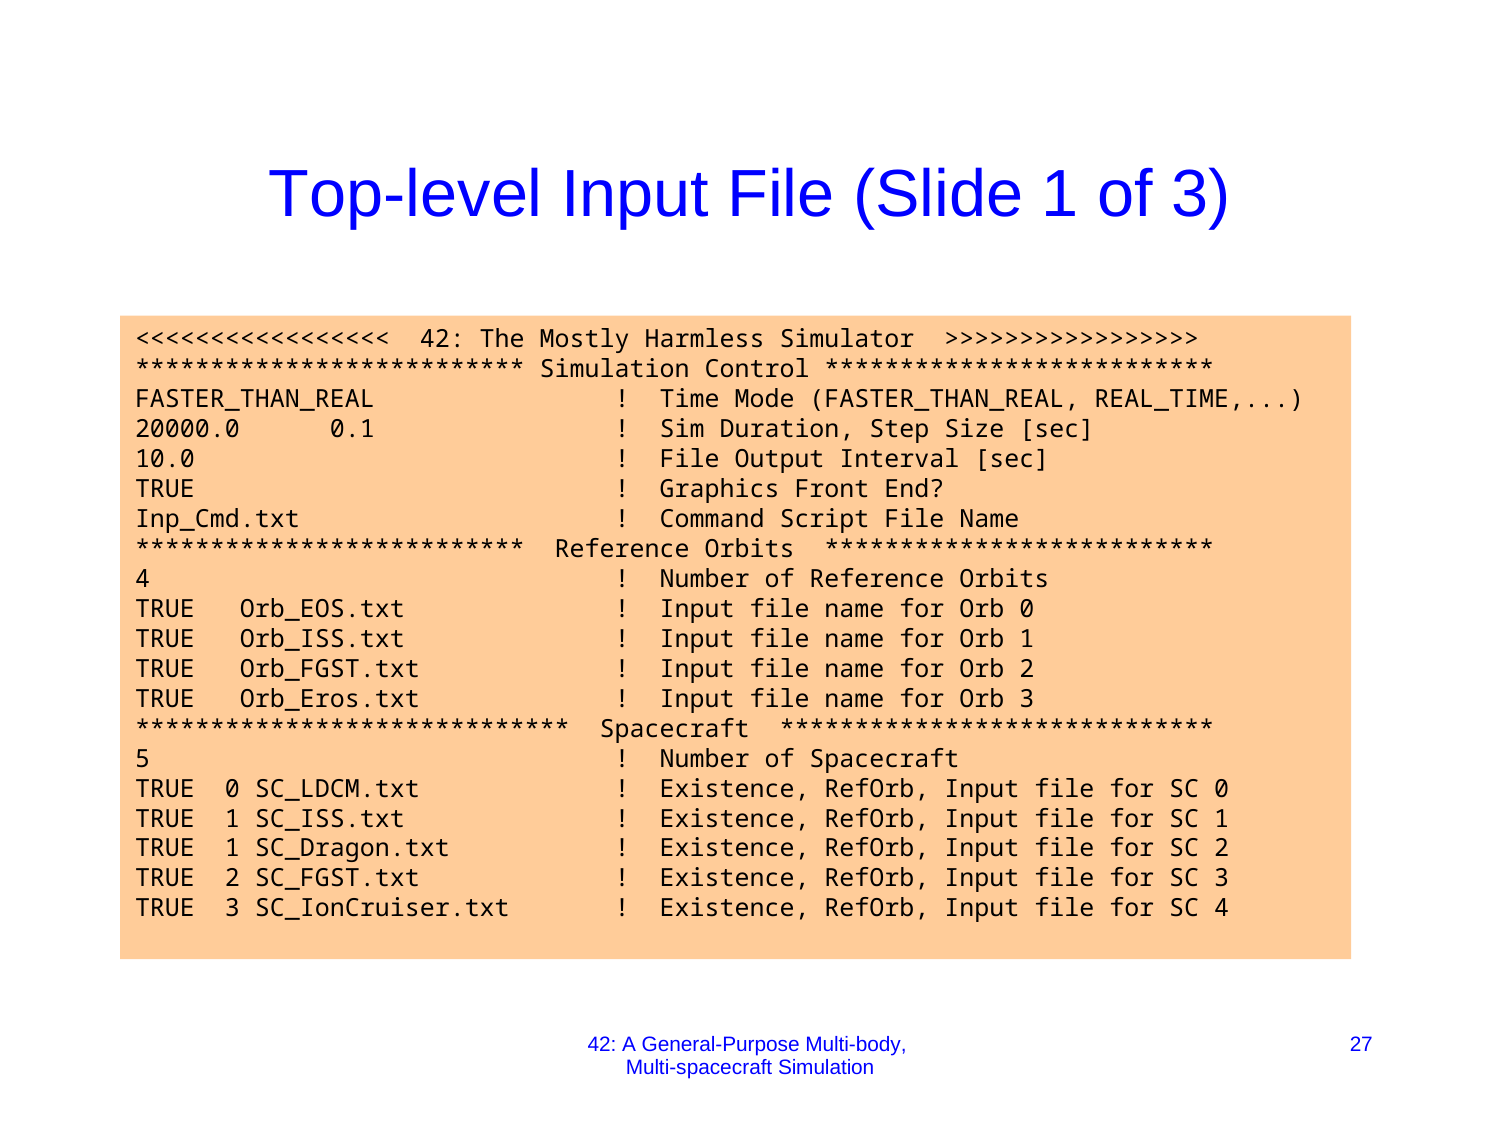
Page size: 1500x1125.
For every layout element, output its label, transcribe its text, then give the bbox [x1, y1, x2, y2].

text_box <<<<<<<<<<<<<<<<< 42: The Mostly Harmless Simulator >>>>>>>>>>>>>>>>> ************************** Simulation Control ************************** FASTER_THAN_REAL ! Time Mode (FASTER_THAN_REAL, REAL_TIME,...) 20000.0 0.1 ! Sim Duration, Step Size [sec] 10.0 ! File Output Interval [sec] TRUE ! Graphics Front End? Inp_Cmd.txt ! Command Script File Name ************************** Reference Orbits ************************** 4 ! Number of Reference Orbits TRUE Orb_EOS.txt ! Input file name for Orb 0 TRUE Orb_ISS.txt ! Input file name for Orb 1 TRUE Orb_FGST.txt ! Input file name for Orb 2 TRUE Orb_Eros.txt ! Input file name for Orb 3 ***************************** Spacecraft ***************************** 5 ! Number of Spacecraft TRUE 0 SC_LDCM.txt ! Existence, RefOrb, Input file for SC 0 TRUE 1 SC_ISS.txt ! Existence, RefOrb, Input file for SC 1 TRUE 1 SC_Dragon.txt ! Existence, RefOrb, Input file for SC 2 TRUE 2 SC_FGST.txt ! Existence, RefOrb, Input file for SC 3 TRUE 3 SC_IonCruiser.txt ! Existence, RefOrb, Input file for SC 4 [120, 315, 1352, 960]
title Top-level Input File (Slide 1 of 3) [112, 99, 1388, 288]
